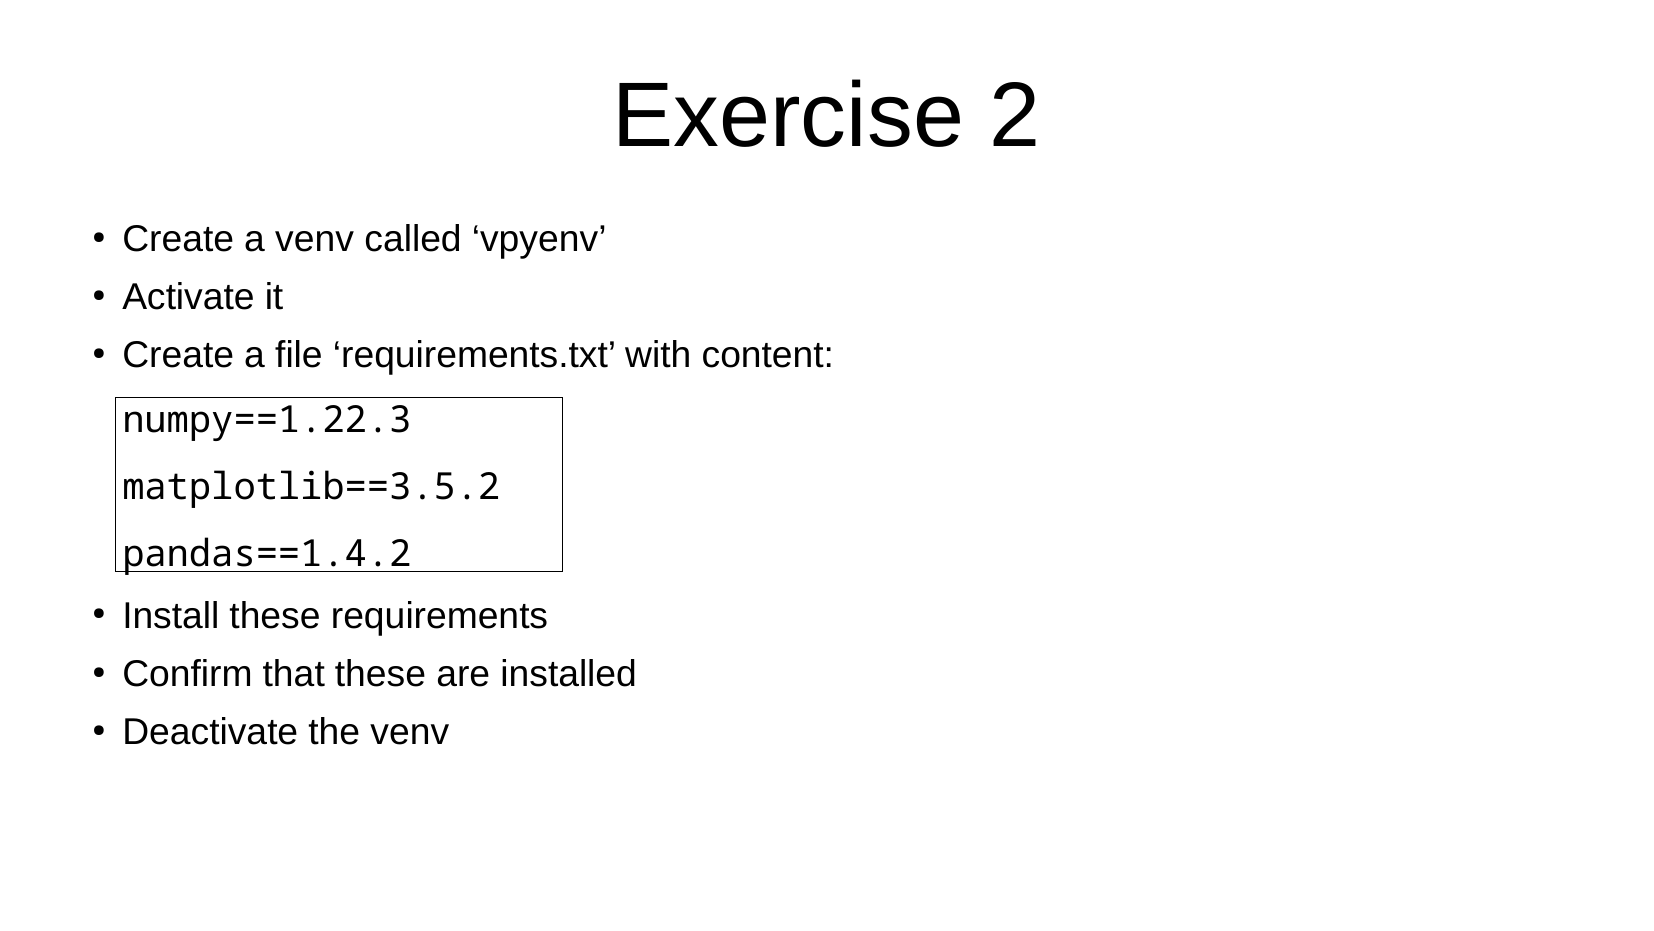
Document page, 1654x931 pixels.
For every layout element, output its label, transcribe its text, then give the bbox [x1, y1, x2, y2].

title Exercise 2 [82, 37, 1571, 193]
list Create a venv called ‘vpyenv’ Activate it Create a file ‘requirements.txt’ with content: numpy==1.22.3 matplotlib==3.5.2 pandas==1.4.2 Install these requirements Confirm that these are installed Deactivate the venv [82, 217, 1571, 758]
